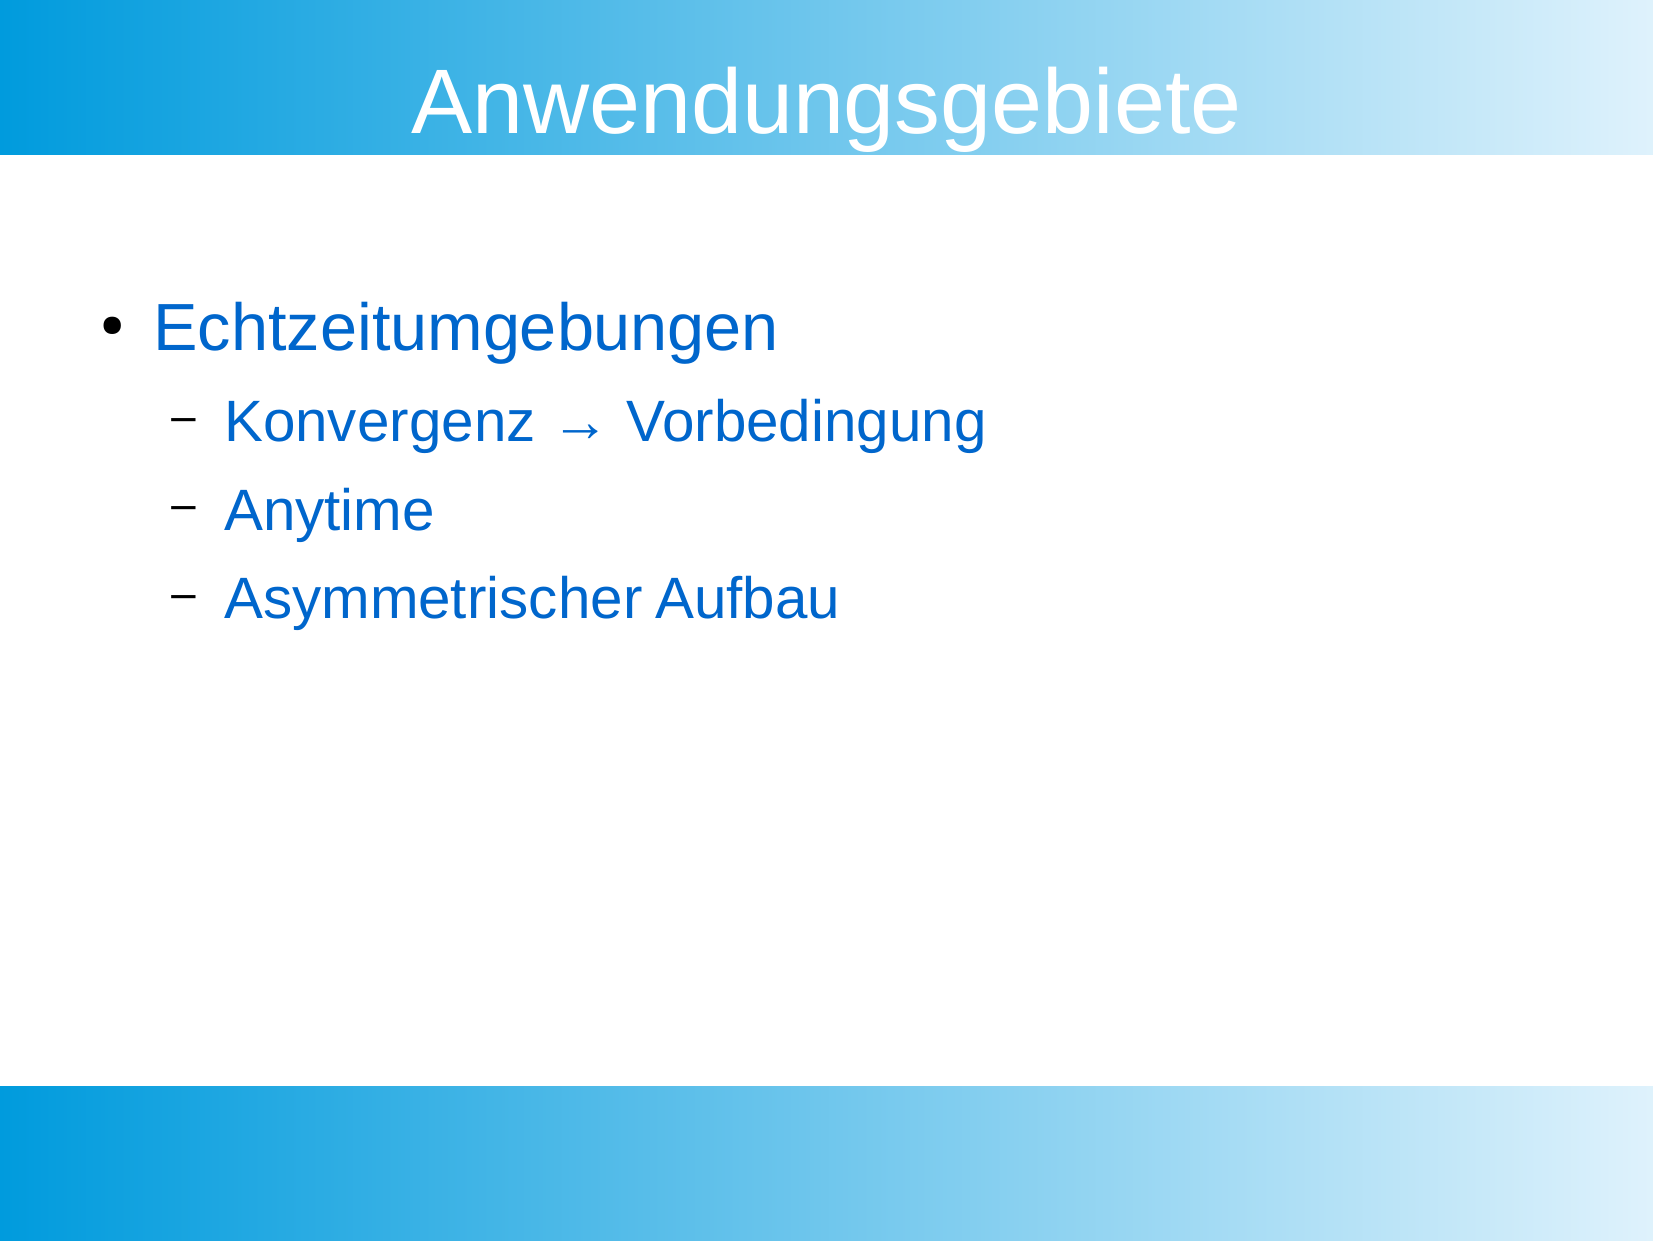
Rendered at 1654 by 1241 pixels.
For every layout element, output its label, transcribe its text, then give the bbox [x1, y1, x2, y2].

list Echtzeitumgebungen Konvergenz → Vorbedingung Anytime Asymmetrischer Aufbau [82, 290, 1571, 1010]
title Anwendungsgebiete [82, 49, 1571, 155]
